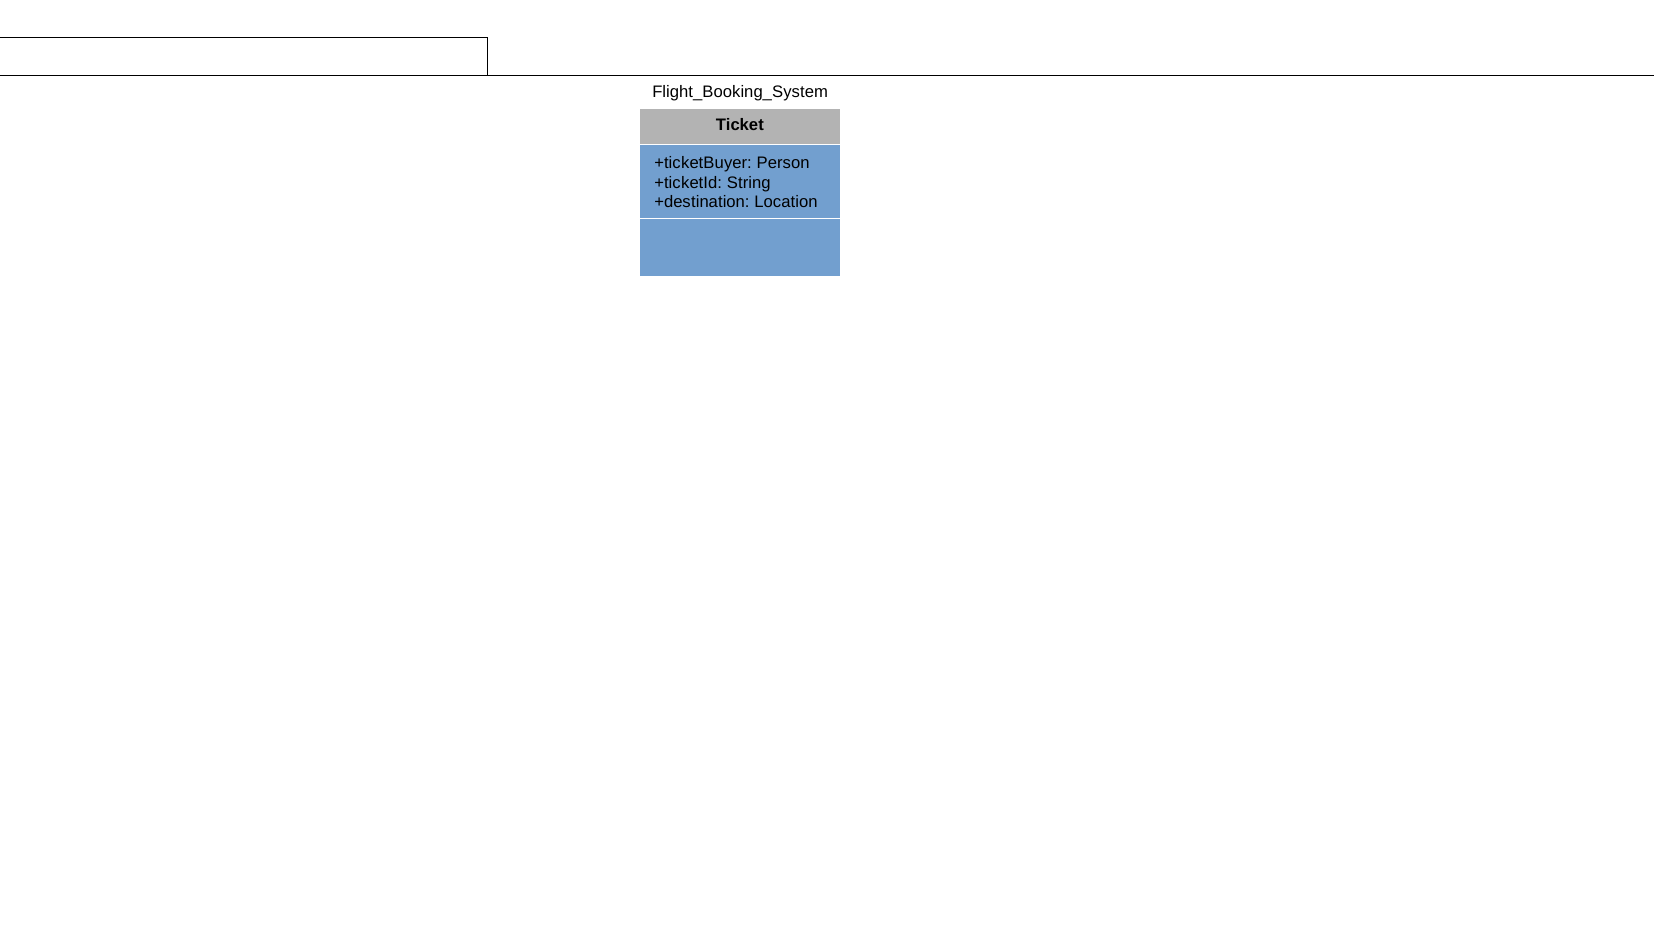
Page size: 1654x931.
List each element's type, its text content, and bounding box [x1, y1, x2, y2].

text_box Flight_Booking_System [637, 76, 863, 113]
table_cell [640, 219, 840, 276]
table_cell +ticketBuyer: Person +ticketId: String +destination: Location [640, 145, 840, 218]
table_header Ticket [640, 109, 840, 144]
